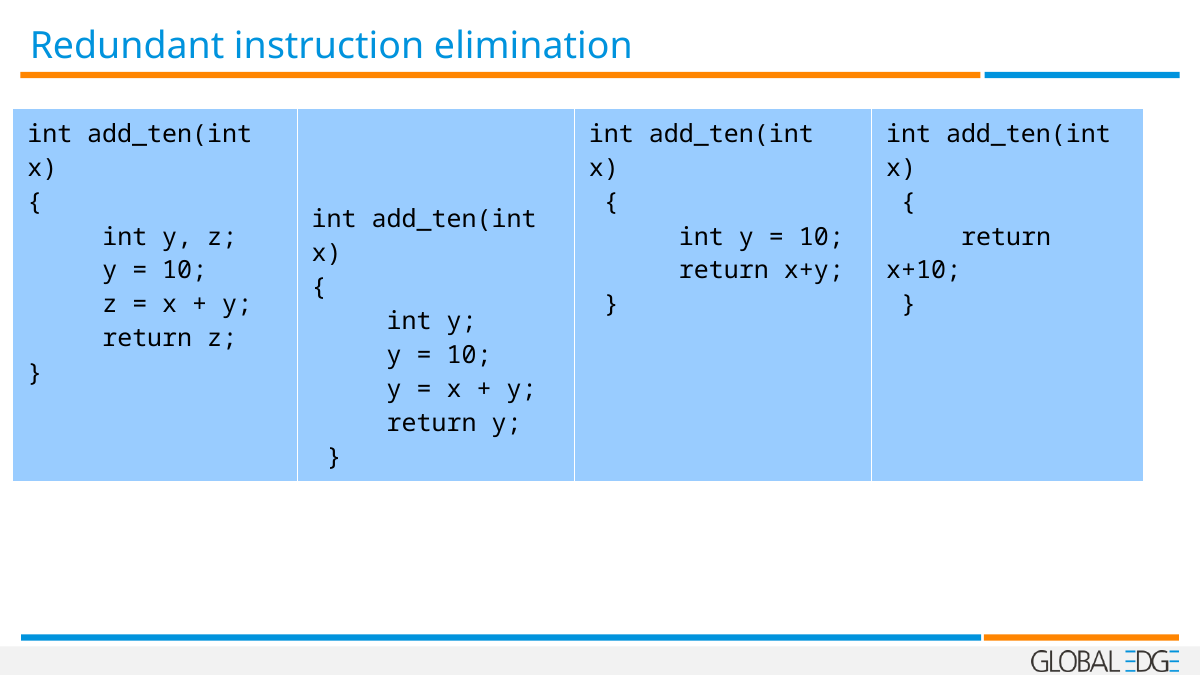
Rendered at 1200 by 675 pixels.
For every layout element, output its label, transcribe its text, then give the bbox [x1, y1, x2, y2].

picture [1031, 650, 1179, 672]
table_header int add_ten(int x) { int y; y = 10; y = x + y; return y; } [298, 109, 574, 481]
text_box Redundant instruction elimination [15, 11, 889, 76]
table_header int add_ten(int x) { int y = 10; return x+y; } [575, 109, 871, 481]
text_box [20, 87, 1179, 628]
table_header int add_ten(int x) { return x+10; } [872, 109, 1143, 481]
table_header int add_ten(int x) { int y, z; y = 10; z = x + y; return z; } [13, 109, 297, 481]
